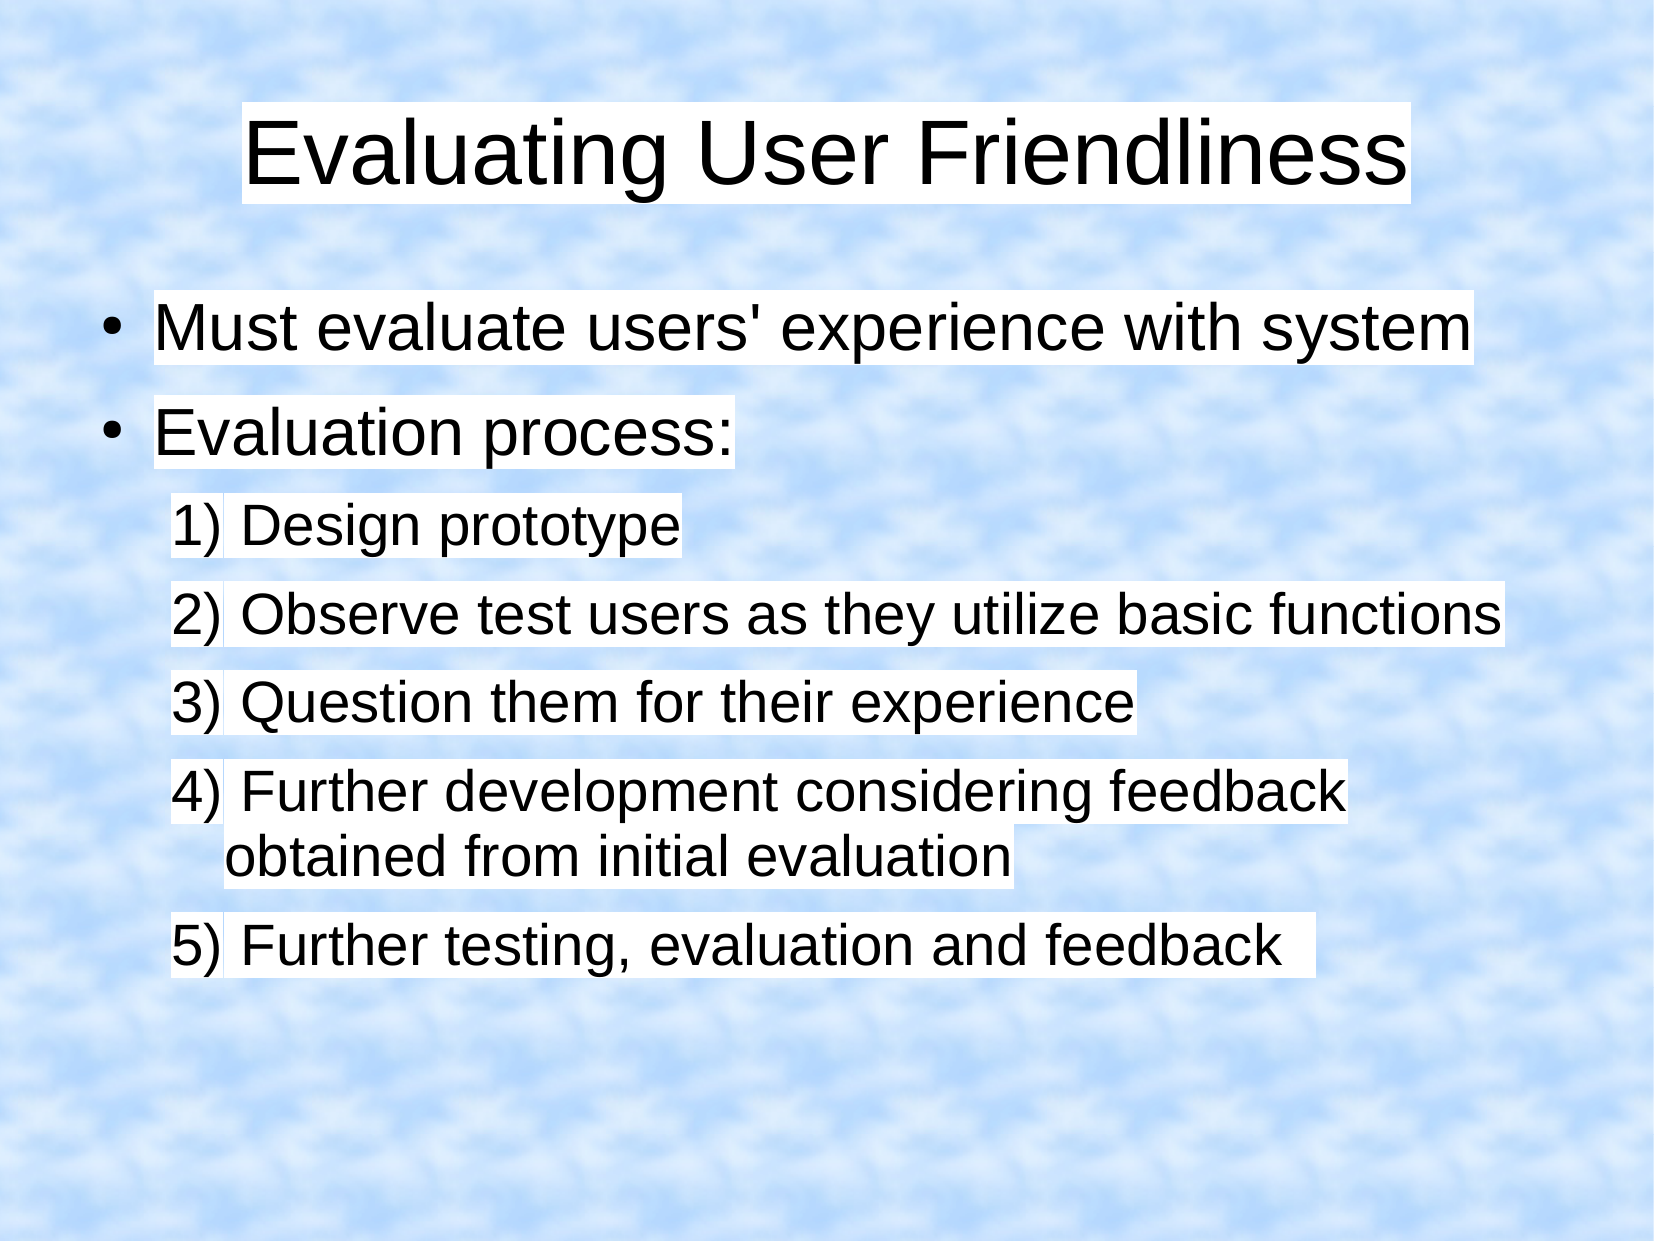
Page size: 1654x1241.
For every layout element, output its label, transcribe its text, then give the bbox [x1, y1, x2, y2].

title Evaluating User Friendliness [82, 49, 1571, 257]
picture [0, 0, 1654, 1241]
list Must evaluate users' experience with system Evaluation process: Design prototype Observe test users as they utilize basic functions Question them for their experience Further development considering feedback obtained from initial evaluation Further testing, evaluation and feedback [82, 290, 1571, 1010]
